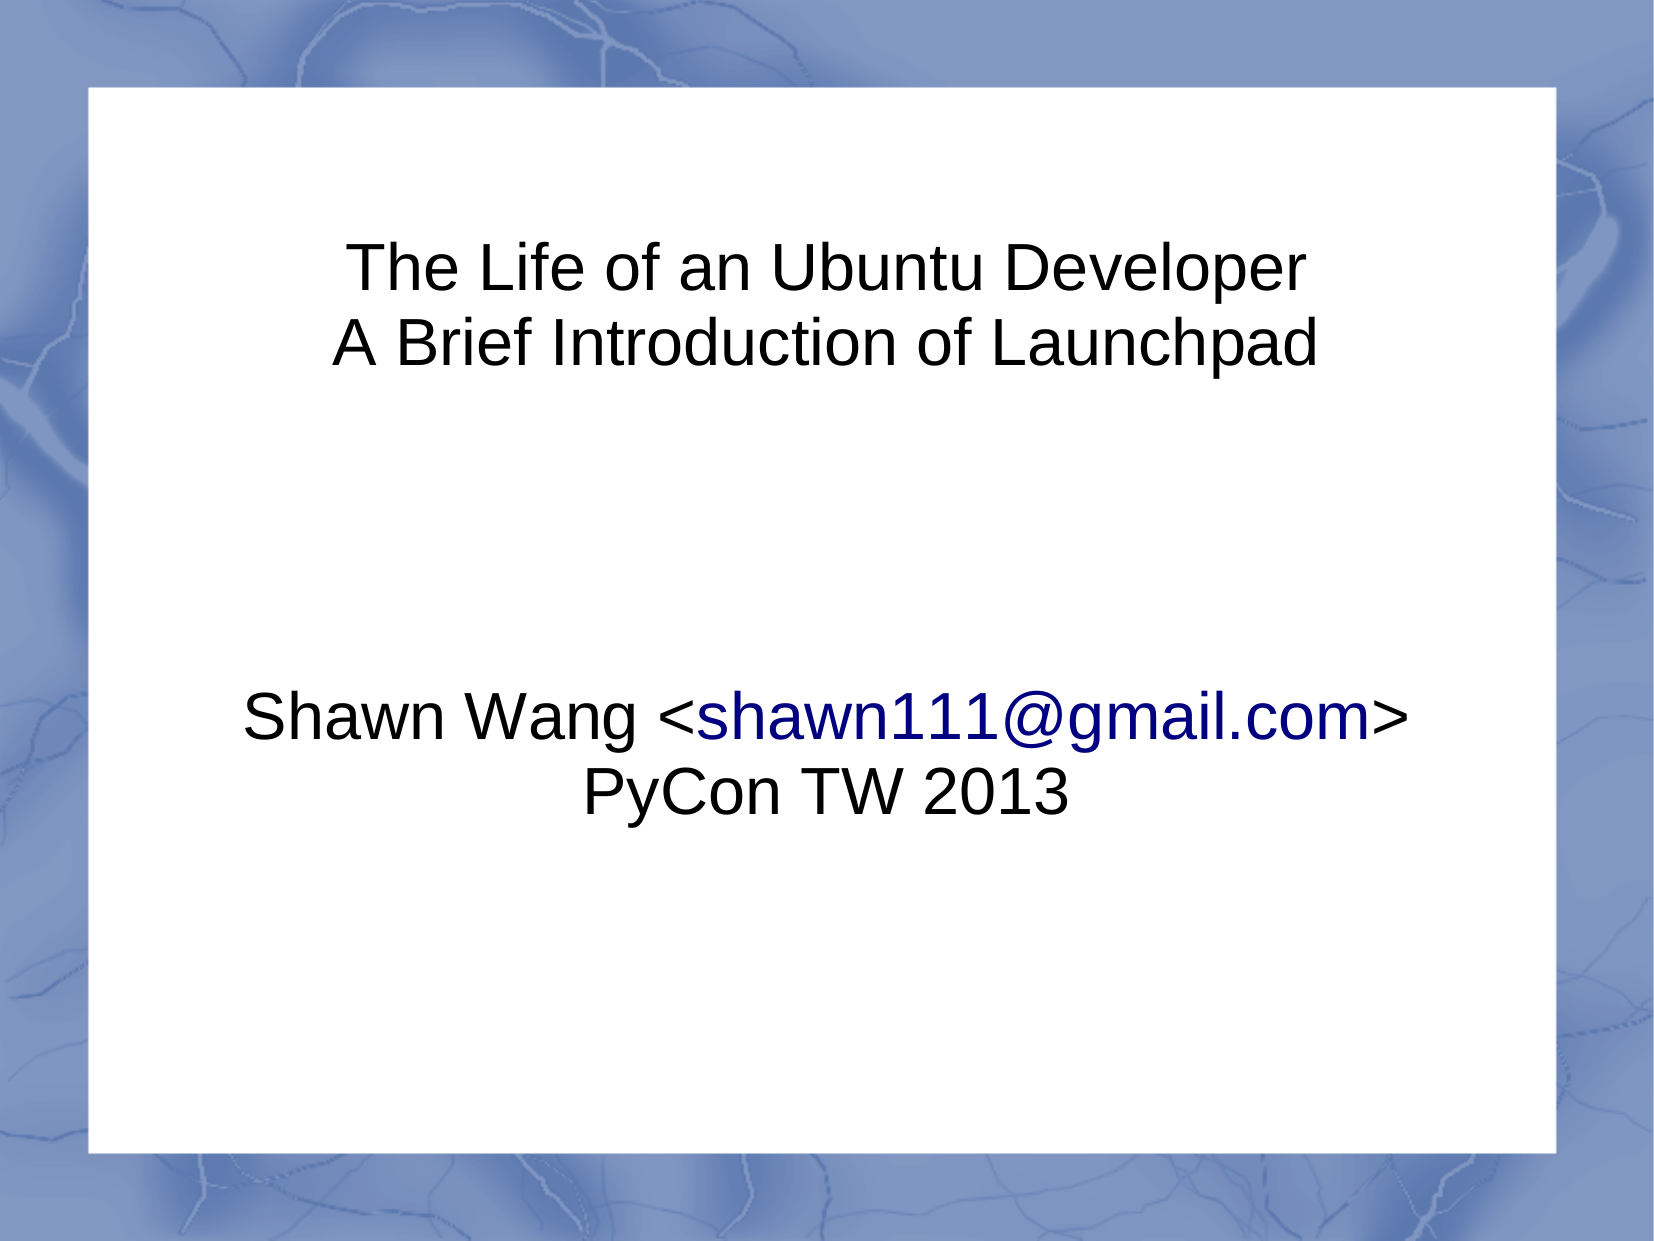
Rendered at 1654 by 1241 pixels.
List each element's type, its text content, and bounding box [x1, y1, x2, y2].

picture [0, 0, 1654, 1241]
subtitle The Life of an Ubuntu Developer A Brief Introduction of Launchpad Shawn Wang <shawn111@gmail.com> PyCon TW 2013 [82, 49, 1571, 1010]
